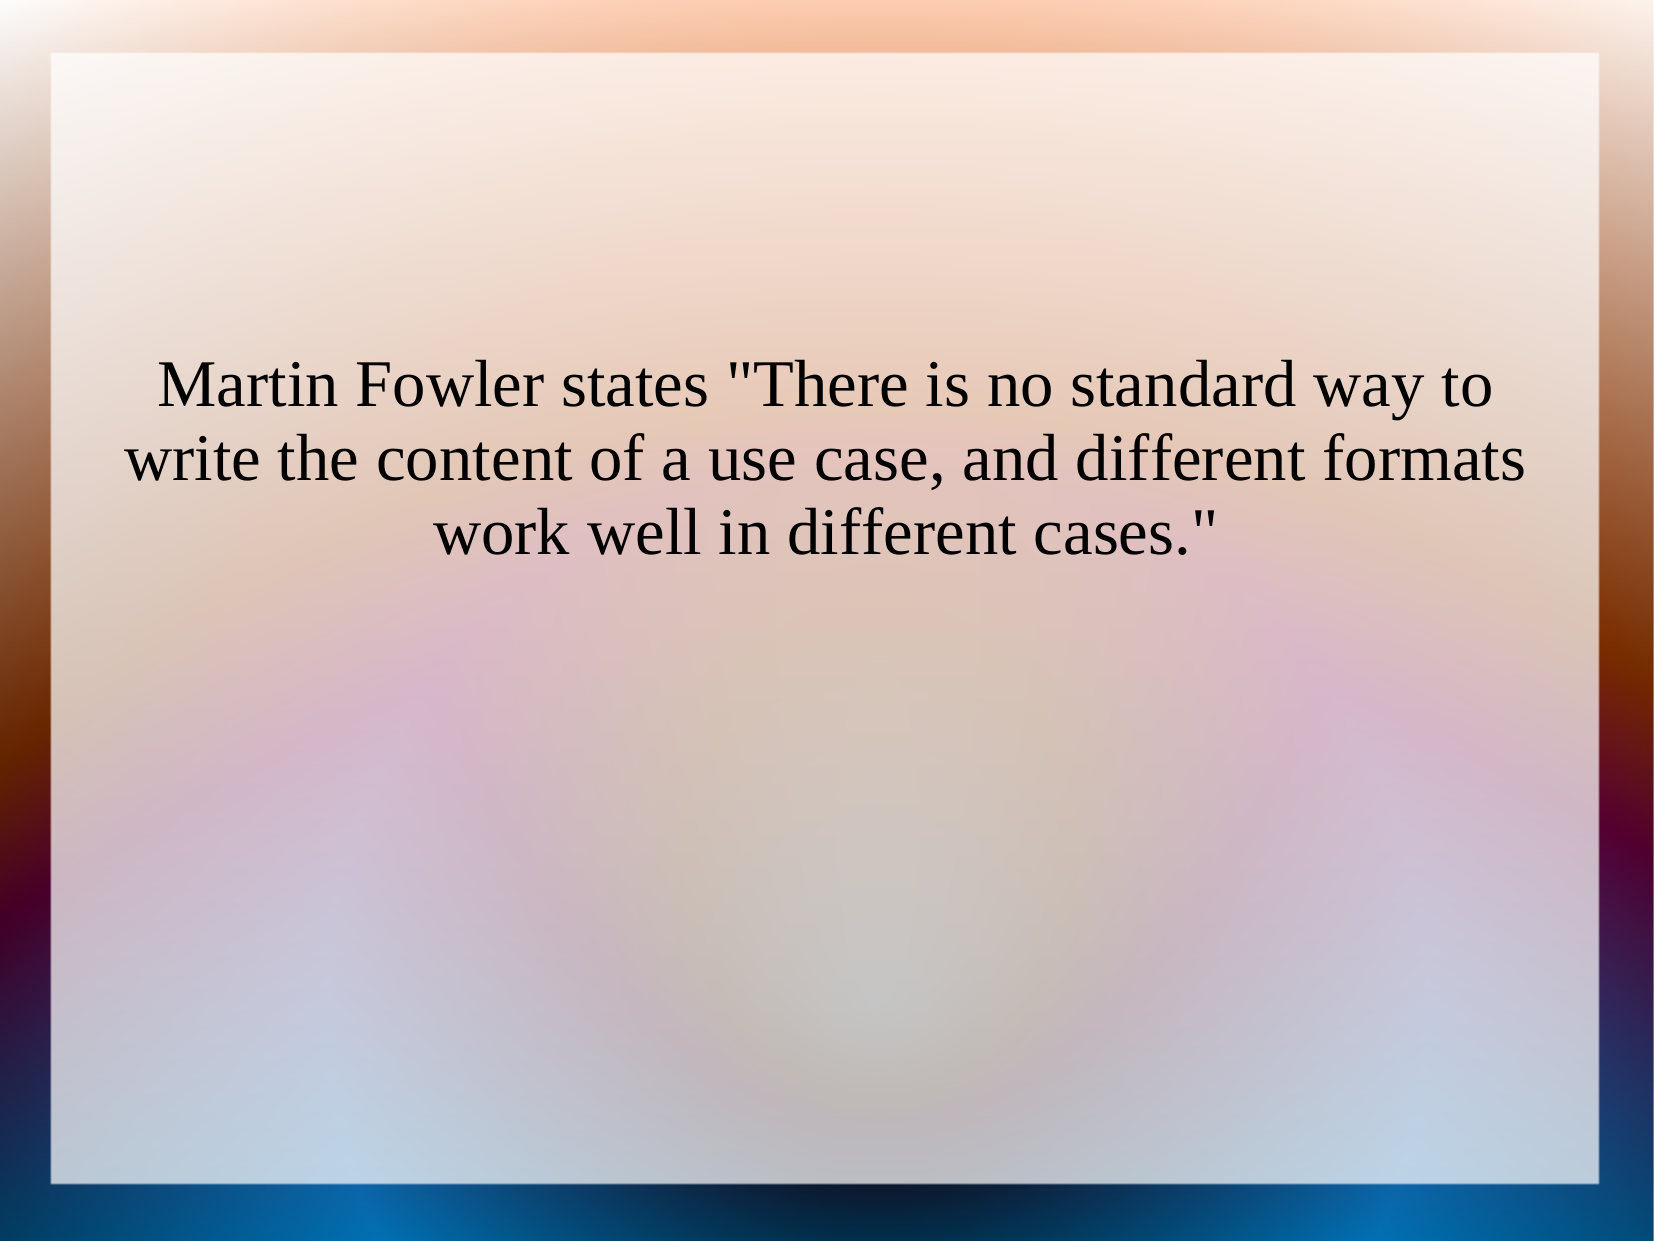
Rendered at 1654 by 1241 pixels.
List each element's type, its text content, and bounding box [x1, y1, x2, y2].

picture [0, 0, 1654, 1241]
subtitle Martin Fowler states "There is no standard way to write the content of a use case, and different formats work well in different cases." [82, 55, 1571, 1010]
